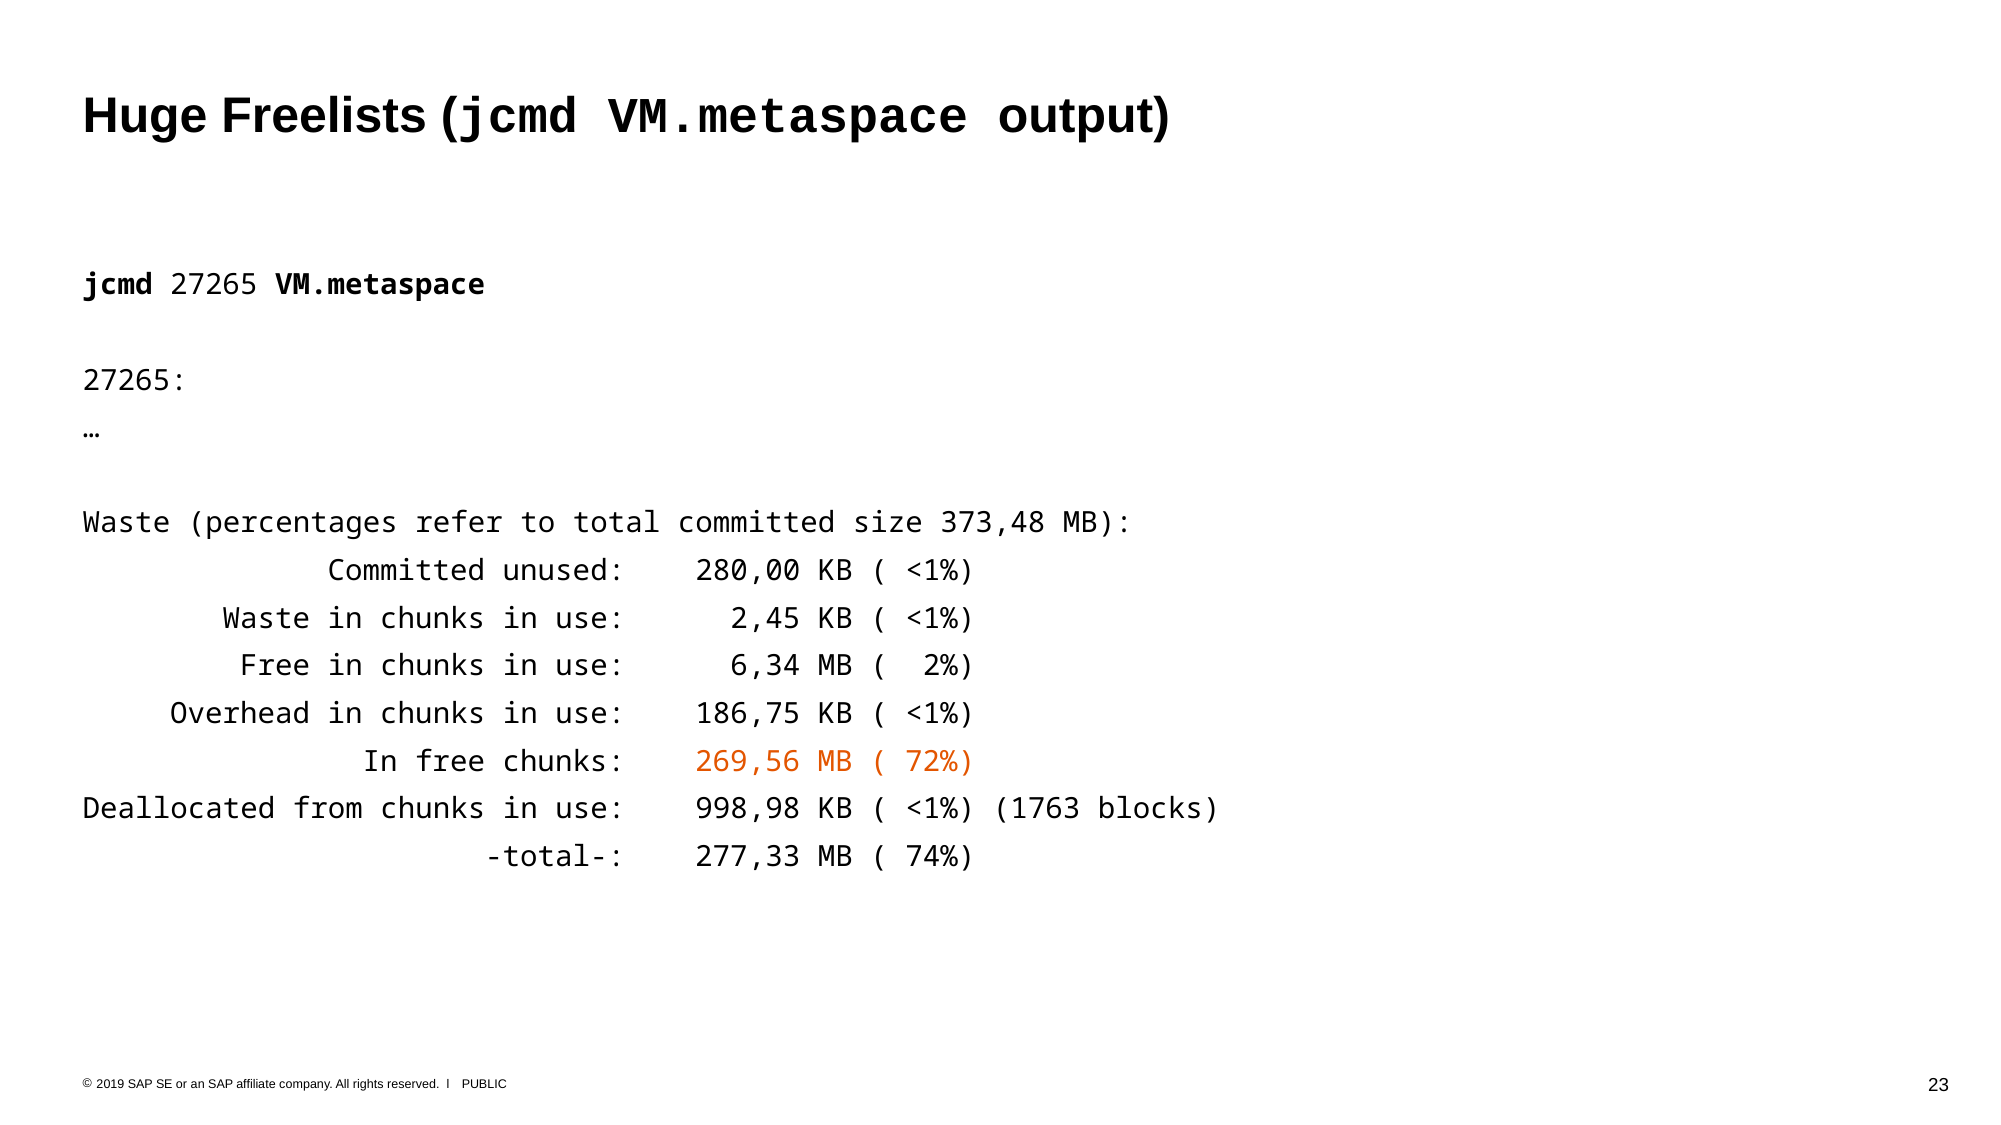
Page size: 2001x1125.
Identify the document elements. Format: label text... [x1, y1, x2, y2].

list jcmd 27265 VM.metaspace 27265: … Waste (percentages refer to total committed size 373,48 MB): Committed unused: 280,00 KB ( <1%) Waste in chunks in use: 2,45 KB ( <1%) Free in chunks in use: 6,34 MB ( 2%) Overhead in chunks in use: 186,75 KB ( <1%) In free chunks: 269,56 MB ( 72%) Deallocated from chunks in use: 998,98 KB ( <1%) (1763 blocks) -total-: 277,33 MB ( 74%) [82, 265, 1918, 1040]
title Huge Freelists (jcmd VM.metaspace output) [82, 82, 1918, 144]
